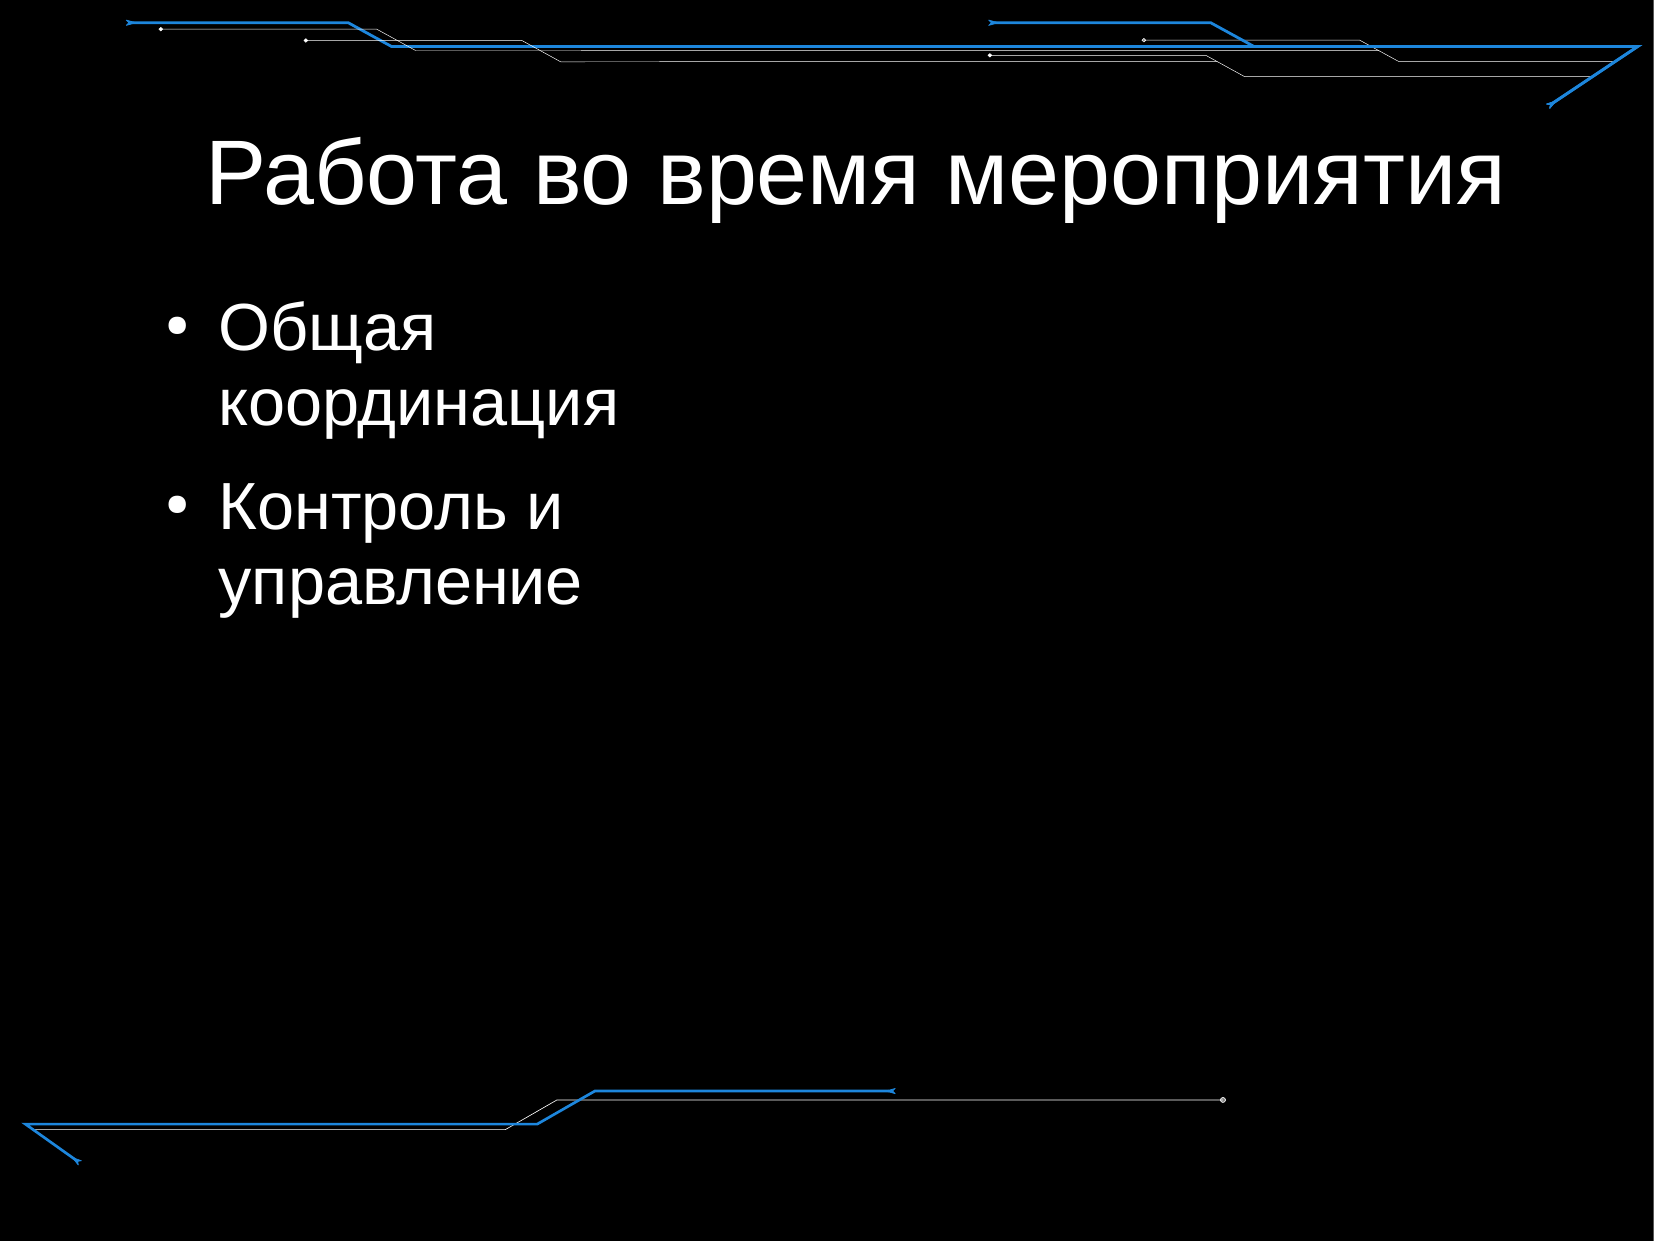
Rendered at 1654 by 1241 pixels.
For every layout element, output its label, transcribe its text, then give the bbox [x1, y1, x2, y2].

list Общая координация Контроль и управление [147, 289, 840, 1010]
title Работа во время мероприятия [147, 84, 1565, 262]
